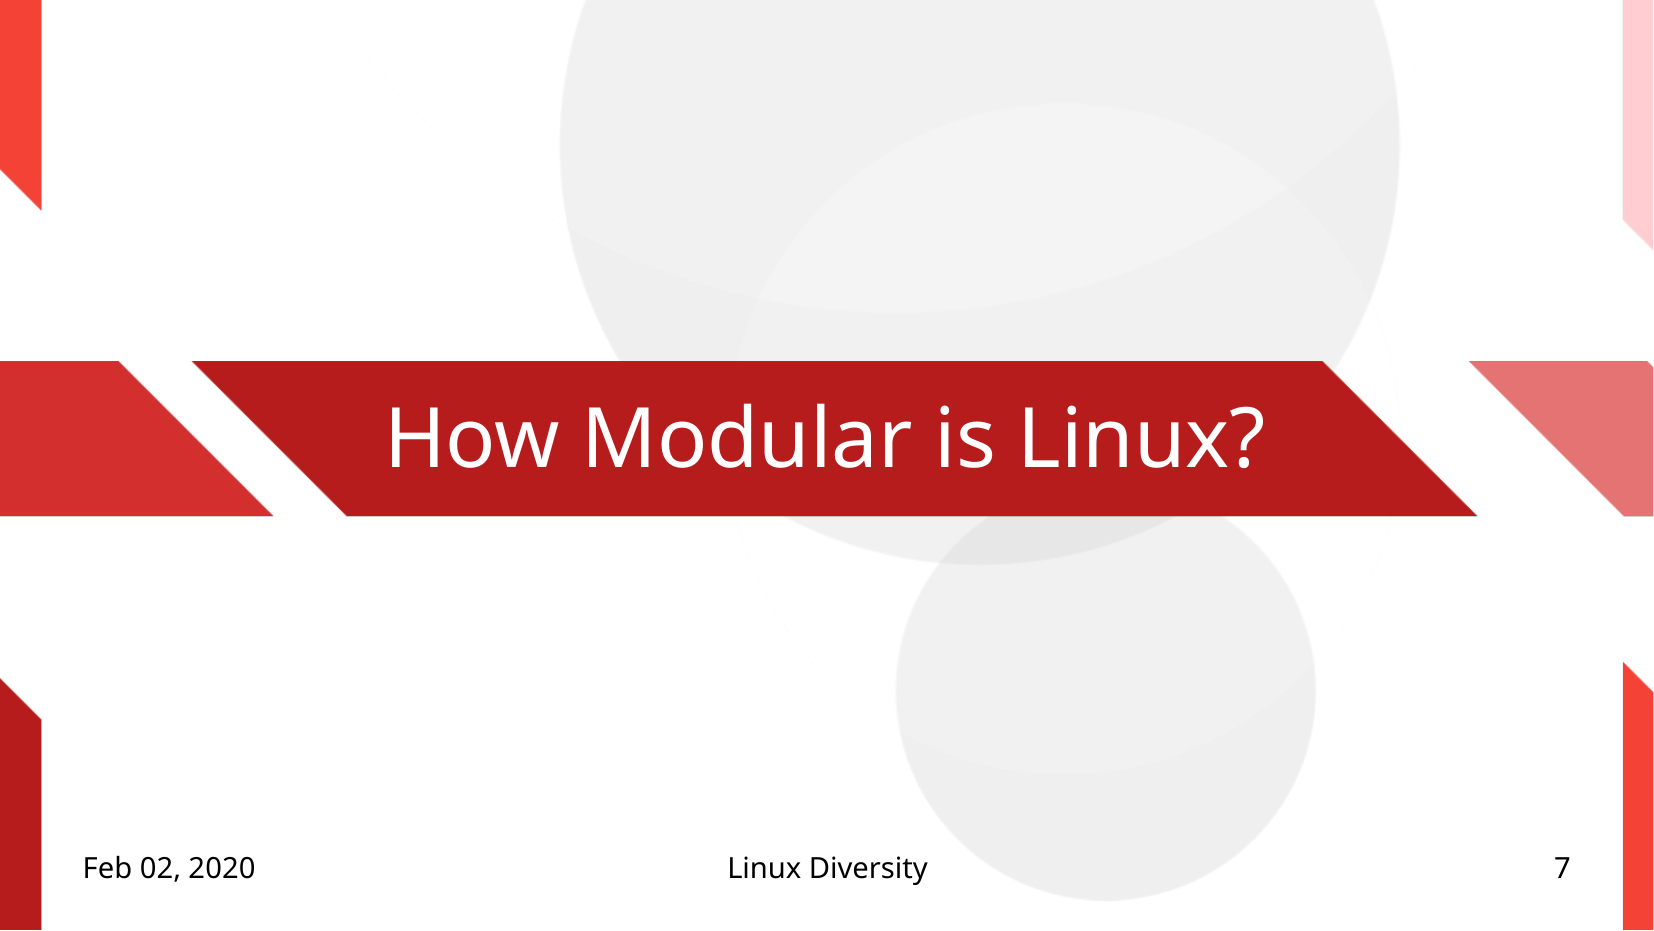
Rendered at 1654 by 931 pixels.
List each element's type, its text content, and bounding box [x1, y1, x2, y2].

title How Modular is Linux? [82, 360, 1568, 511]
picture [0, 0, 1654, 930]
